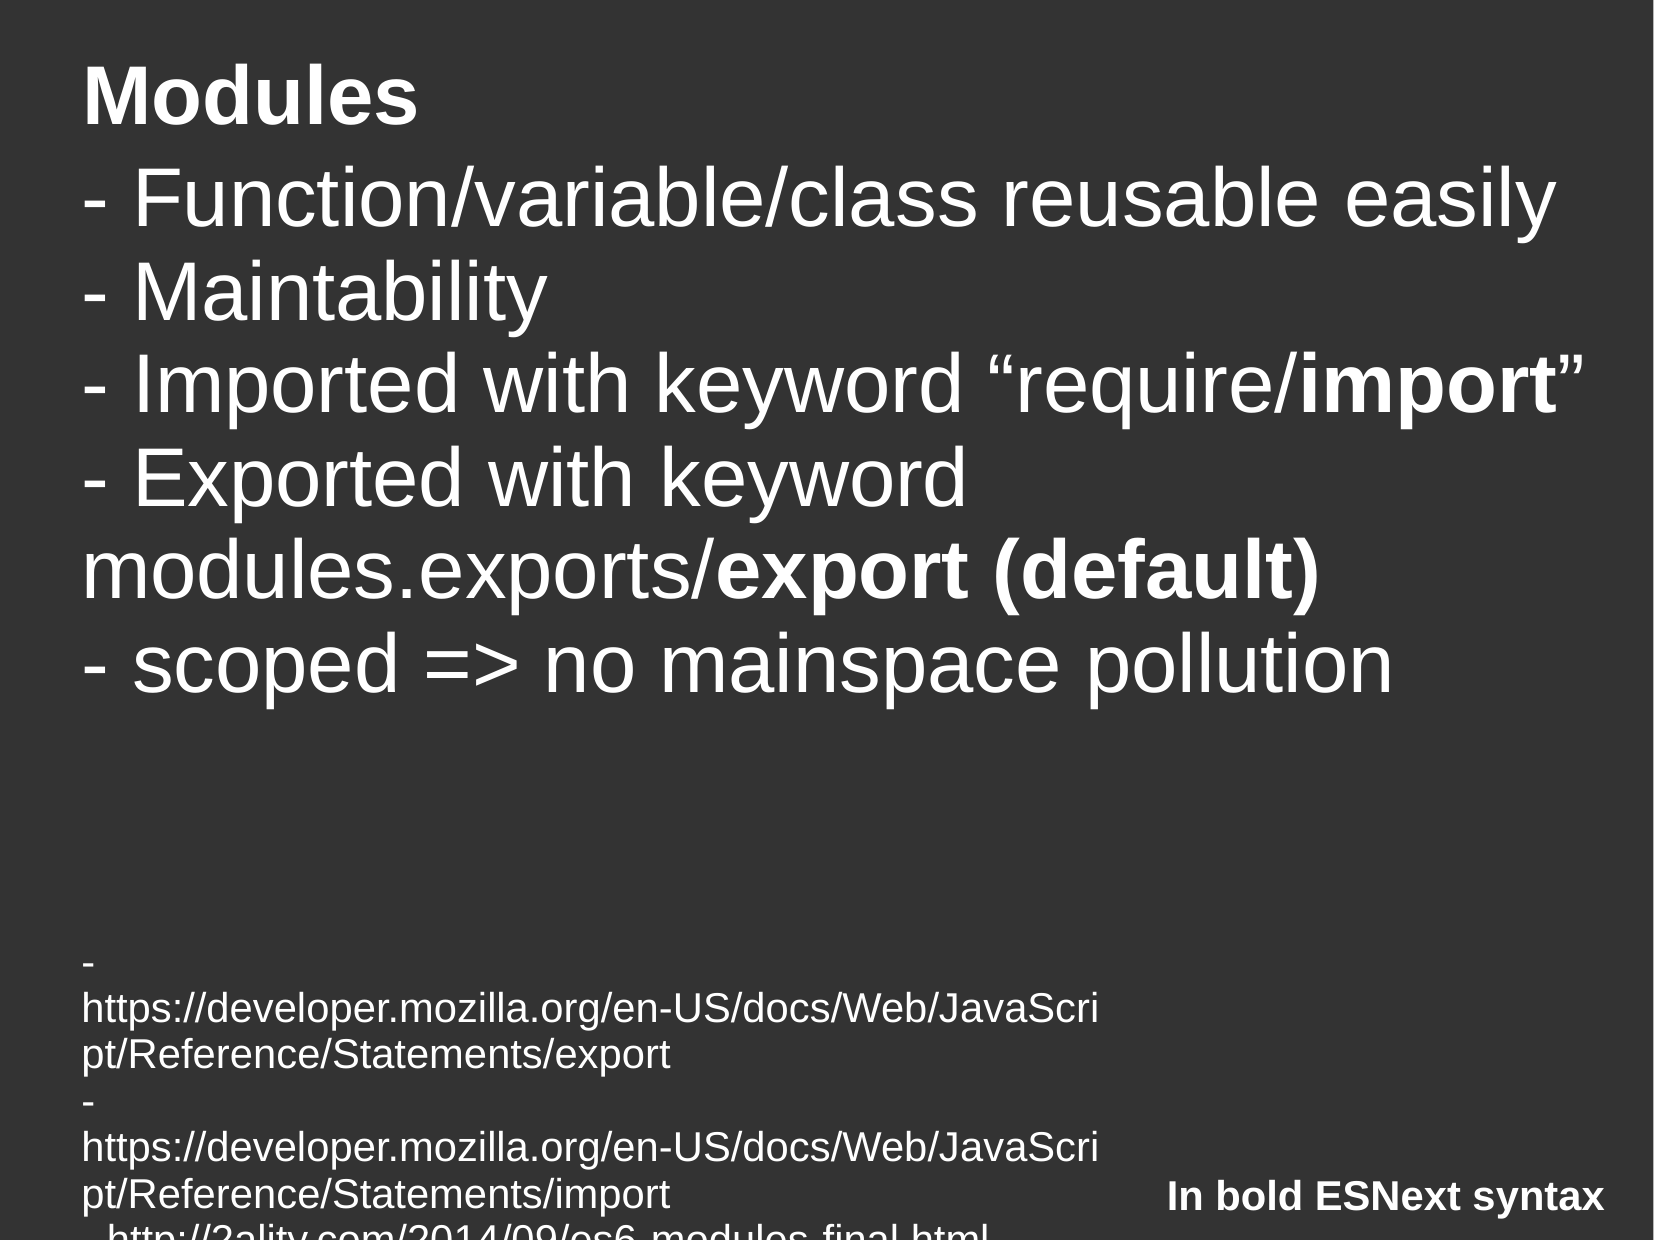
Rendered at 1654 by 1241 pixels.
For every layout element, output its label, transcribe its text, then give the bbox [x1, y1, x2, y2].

title - Function/variable/class reusable easily - Maintability - Imported with keyword “require/import” - Exported with keyword modules.exports/export (default) - scoped => no mainspace pollution [81, 151, 1621, 721]
title - https://developer.mozilla.org/en-US/docs/Web/JavaScript/Reference/Statements/export - https://developer.mozilla.org/en-US/docs/Web/JavaScript/Reference/Statements/import - http://2ality.com/2014/09/es6-modules-final.html [81, 984, 1111, 1218]
title Modules [82, 49, 1571, 257]
title In bold ESNext syntax [1166, 1172, 1617, 1233]
